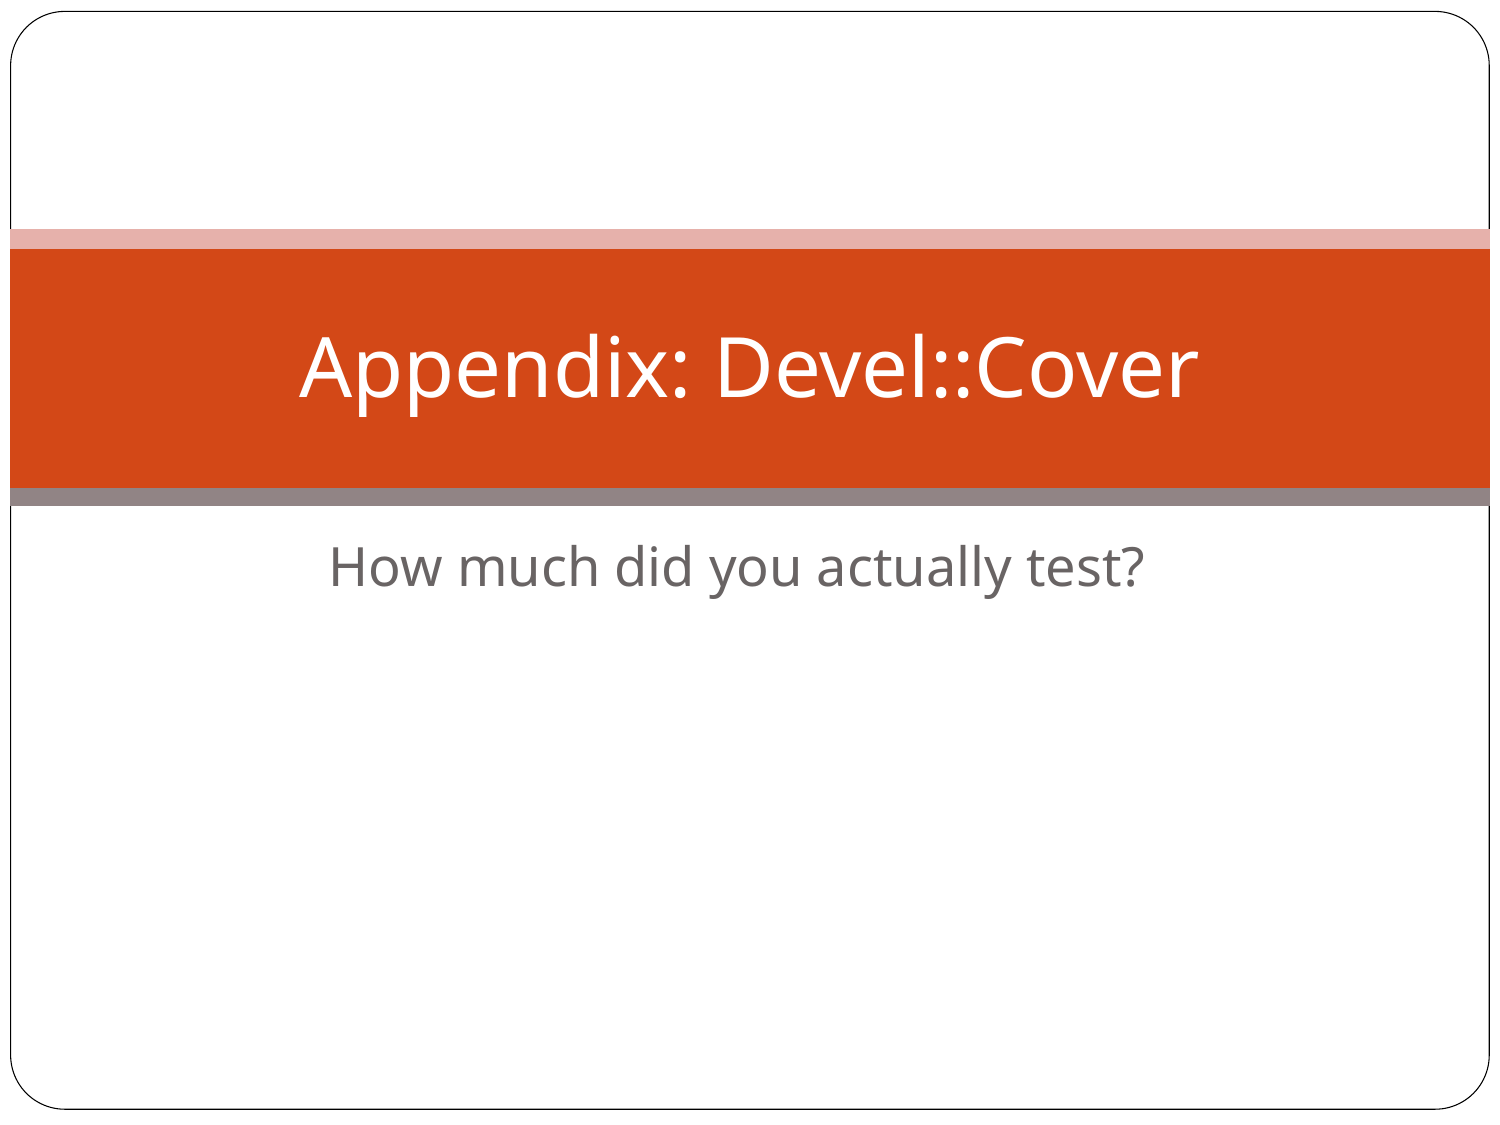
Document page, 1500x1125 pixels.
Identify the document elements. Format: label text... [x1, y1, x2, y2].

title Appendix: Devel::Cover [75, 247, 1426, 489]
subtitle How much did you actually test? [212, 525, 1263, 788]
